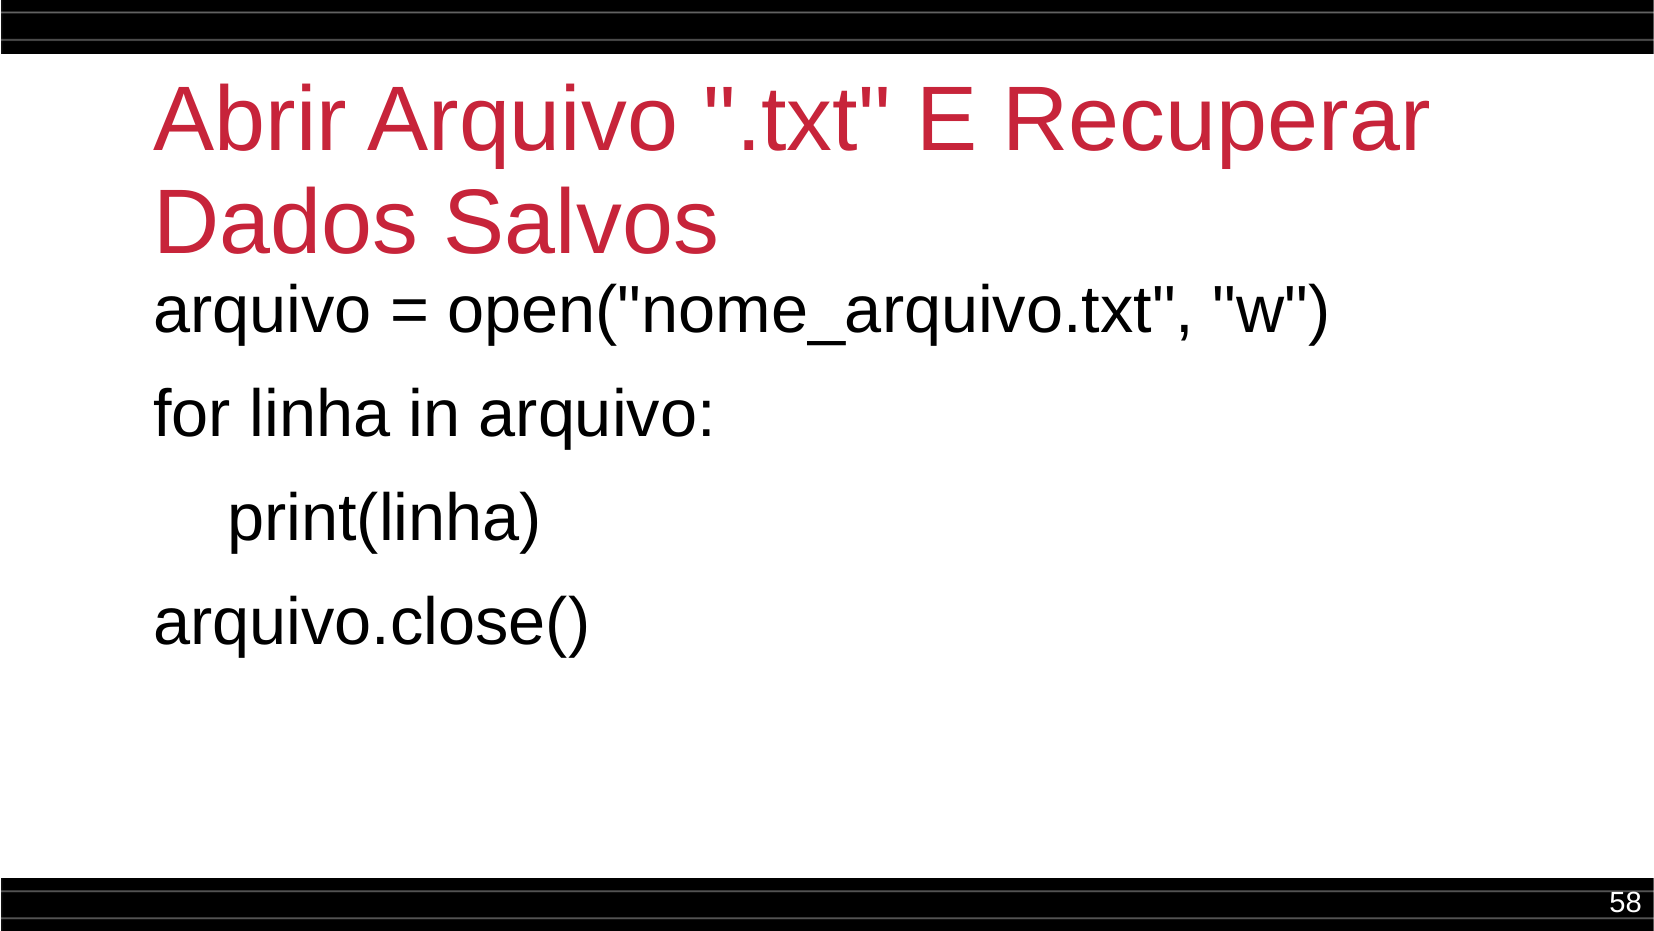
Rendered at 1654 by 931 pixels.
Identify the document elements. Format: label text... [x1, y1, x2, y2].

list arquivo = open("nome_arquivo.txt", "w") for linha in arquivo: print(linha) arquivo.close() [82, 271, 1571, 758]
picture [1, 878, 1654, 931]
picture [1, 0, 1654, 54]
title Abrir Arquivo ".txt" E Recuperar Dados Salvos [82, 67, 1571, 271]
